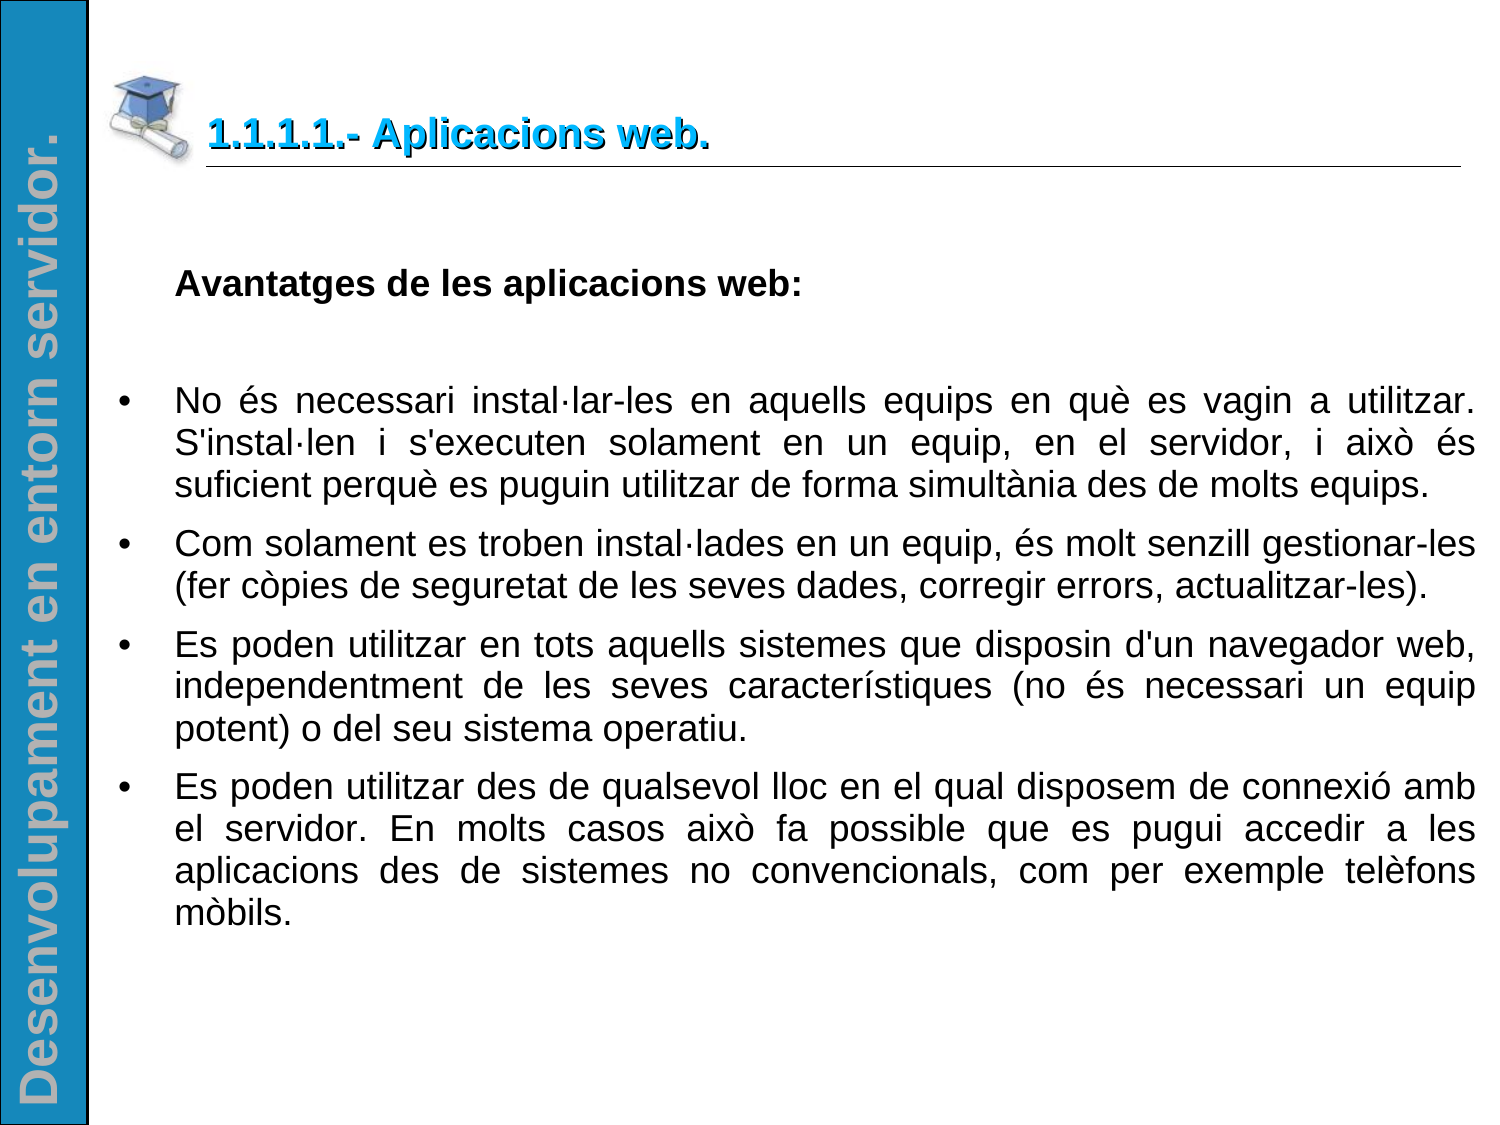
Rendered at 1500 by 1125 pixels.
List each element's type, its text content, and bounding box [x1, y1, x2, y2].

list Avantatges de les aplicacions web: No és necessari instal·lar-les en aquells equips en què es vagin a utilitzar. S'instal·len i s'executen solament en un equip, en el servidor, i això és suficient perquè es puguin utilitzar de forma simultània des de molts equips. Com solament es troben instal·lades en un equip, és molt senzill gestionar-les (fer còpies de seguretat de les seves dades, corregir errors, actualitzar-les). Es poden utilitzar en tots aquells sistemes que disposin d'un navegador web, independentment de les seves característiques (no és necessari un equip potent) o del seu sistema operatiu. Es poden utilitzar des de qualsevol lloc en el qual disposem de connexió amb el servidor. En molts casos això fa possible que es pugui accedir a les aplicacions des de sistemes no convencionals, com per exemple telèfons mòbils. [118, 262, 1477, 1006]
title 1.1.1.1.- Aplicacions web. [206, 88, 1447, 178]
picture [93, 61, 206, 174]
